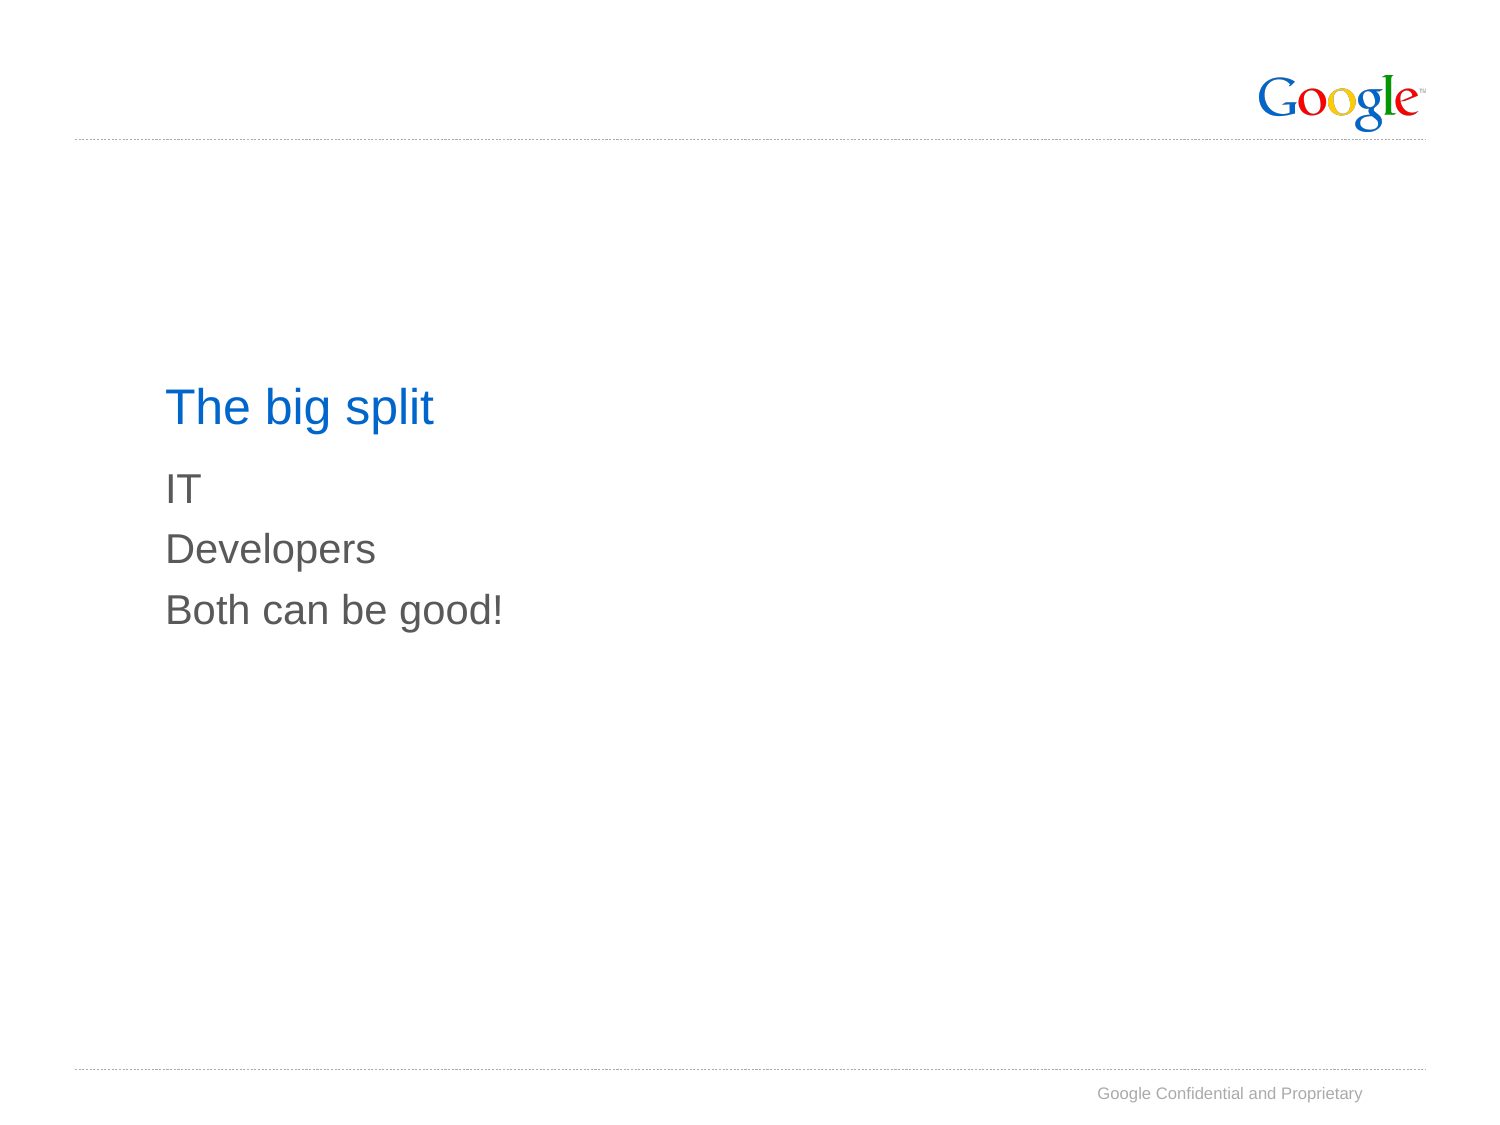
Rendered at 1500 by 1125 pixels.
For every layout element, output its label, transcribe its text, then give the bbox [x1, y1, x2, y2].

picture [1259, 75, 1426, 132]
list IT Developers Both can be good! [150, 454, 1351, 1035]
title The big split [150, 253, 1351, 443]
